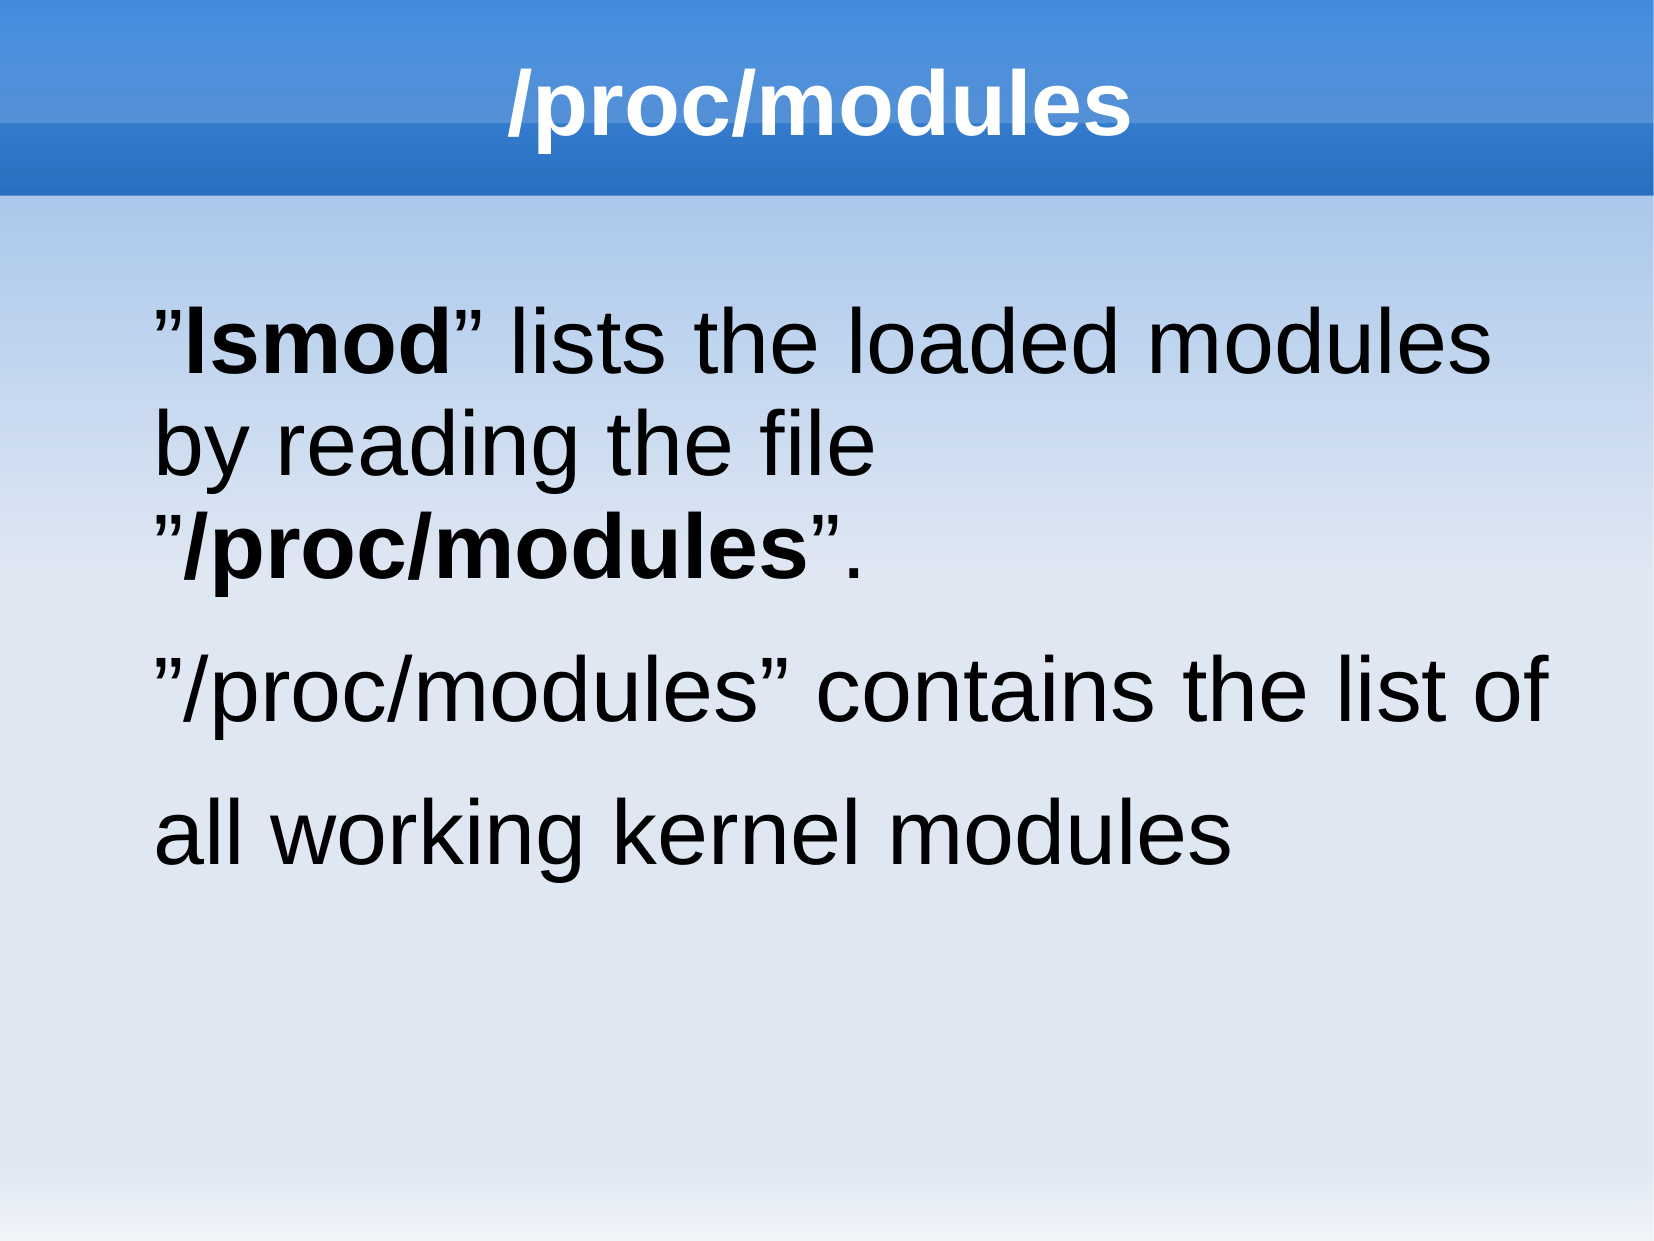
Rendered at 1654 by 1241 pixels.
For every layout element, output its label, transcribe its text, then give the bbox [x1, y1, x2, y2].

title /proc/modules [76, 7, 1565, 200]
picture [0, 0, 1654, 1241]
list ”lsmod” lists the loaded modules by reading the file ”/proc/modules”. ”/proc/modules” contains the list of all working kernel modules [82, 290, 1571, 1094]
